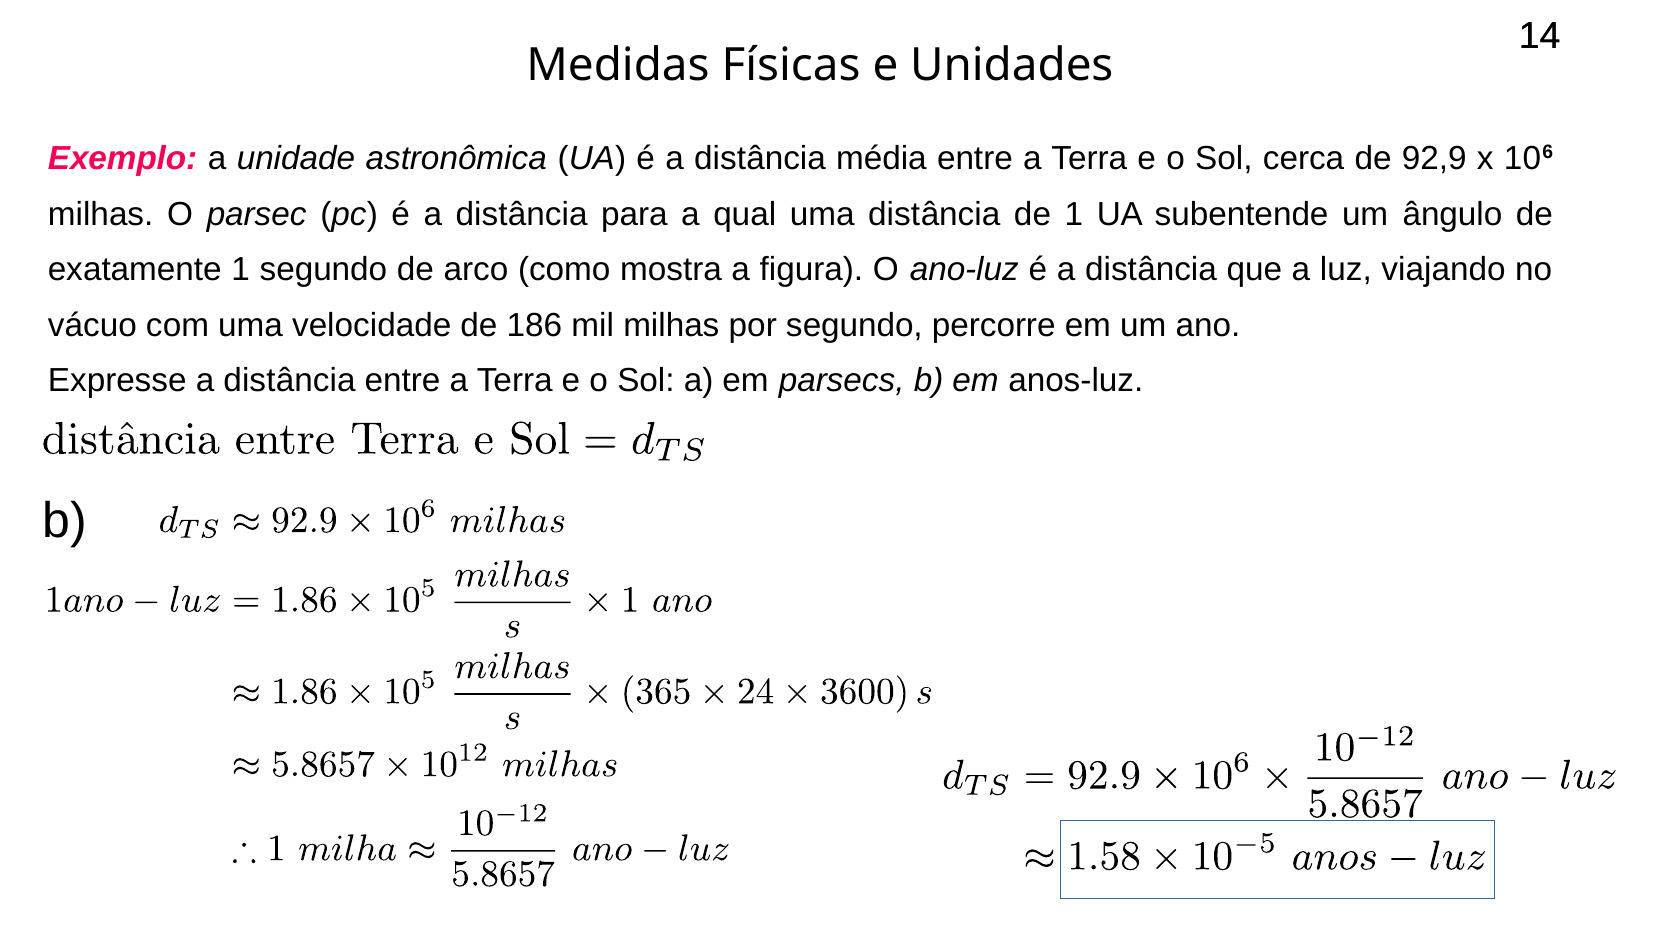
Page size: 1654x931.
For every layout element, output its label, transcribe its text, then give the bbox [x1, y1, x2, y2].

text_box Medidas Físicas e Unidades [511, 0, 1142, 102]
text_box <number> [1504, 6, 1654, 77]
text_box Exemplo: a unidade astronômica (UA) é a distância média entre a Terra e o Sol, cerca de 92,9 x 106 milhas. O parsec (pc) é a distância para a qual uma distância de 1 UA subentende um ângulo de exatamente 1 segundo de arco (como mostra a figura). O ano-luz é a distância que a luz, viajando no vácuo com uma velocidade de 186 mil milhas por segundo, percorre em um ano. Expresse a distância entre a Terra e o Sol: a) em parsecs, b) em anos-luz. [33, 113, 1619, 407]
picture [40, 419, 706, 463]
picture [43, 497, 933, 889]
text_box b) [28, 484, 103, 556]
picture [940, 724, 1618, 872]
picture [1061, 821, 1494, 872]
